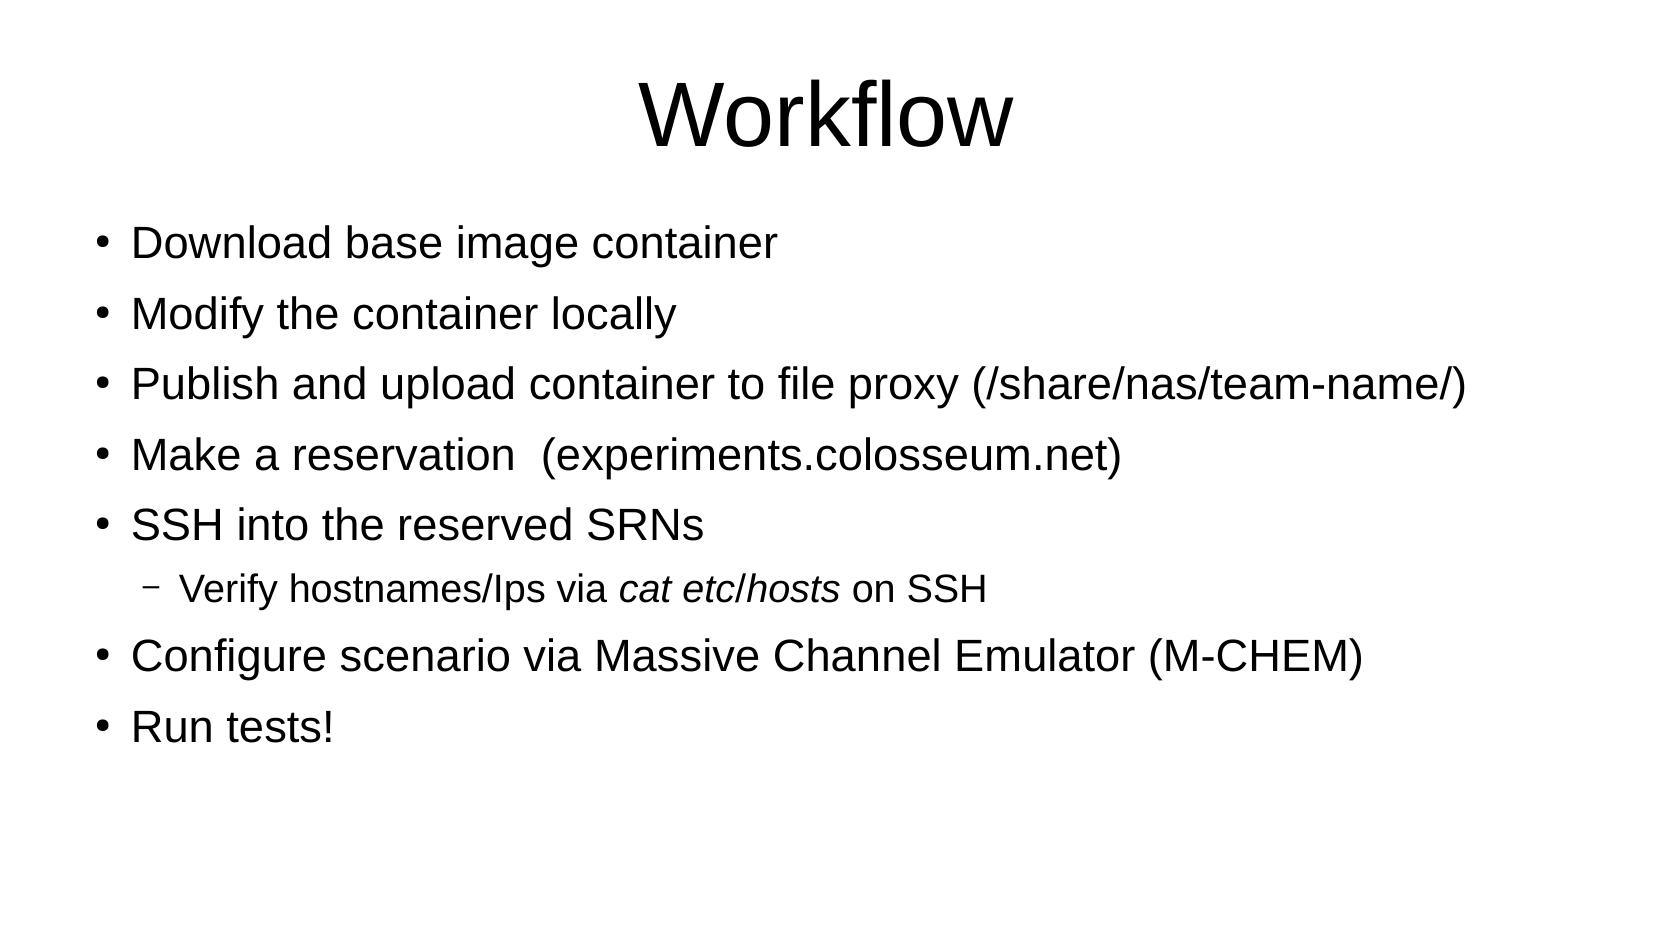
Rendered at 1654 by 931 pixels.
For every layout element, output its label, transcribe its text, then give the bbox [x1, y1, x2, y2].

list Download base image container Modify the container locally Publish and upload container to file proxy (/share/nas/team-name/) Make a reservation (experiments.colosseum.net) SSH into the reserved SRNs Verify hostnames/Ips via cat etc/hosts on SSH Configure scenario via Massive Channel Emulator (M-CHEM) Run tests! [82, 217, 1571, 758]
title Workflow [82, 37, 1571, 193]
